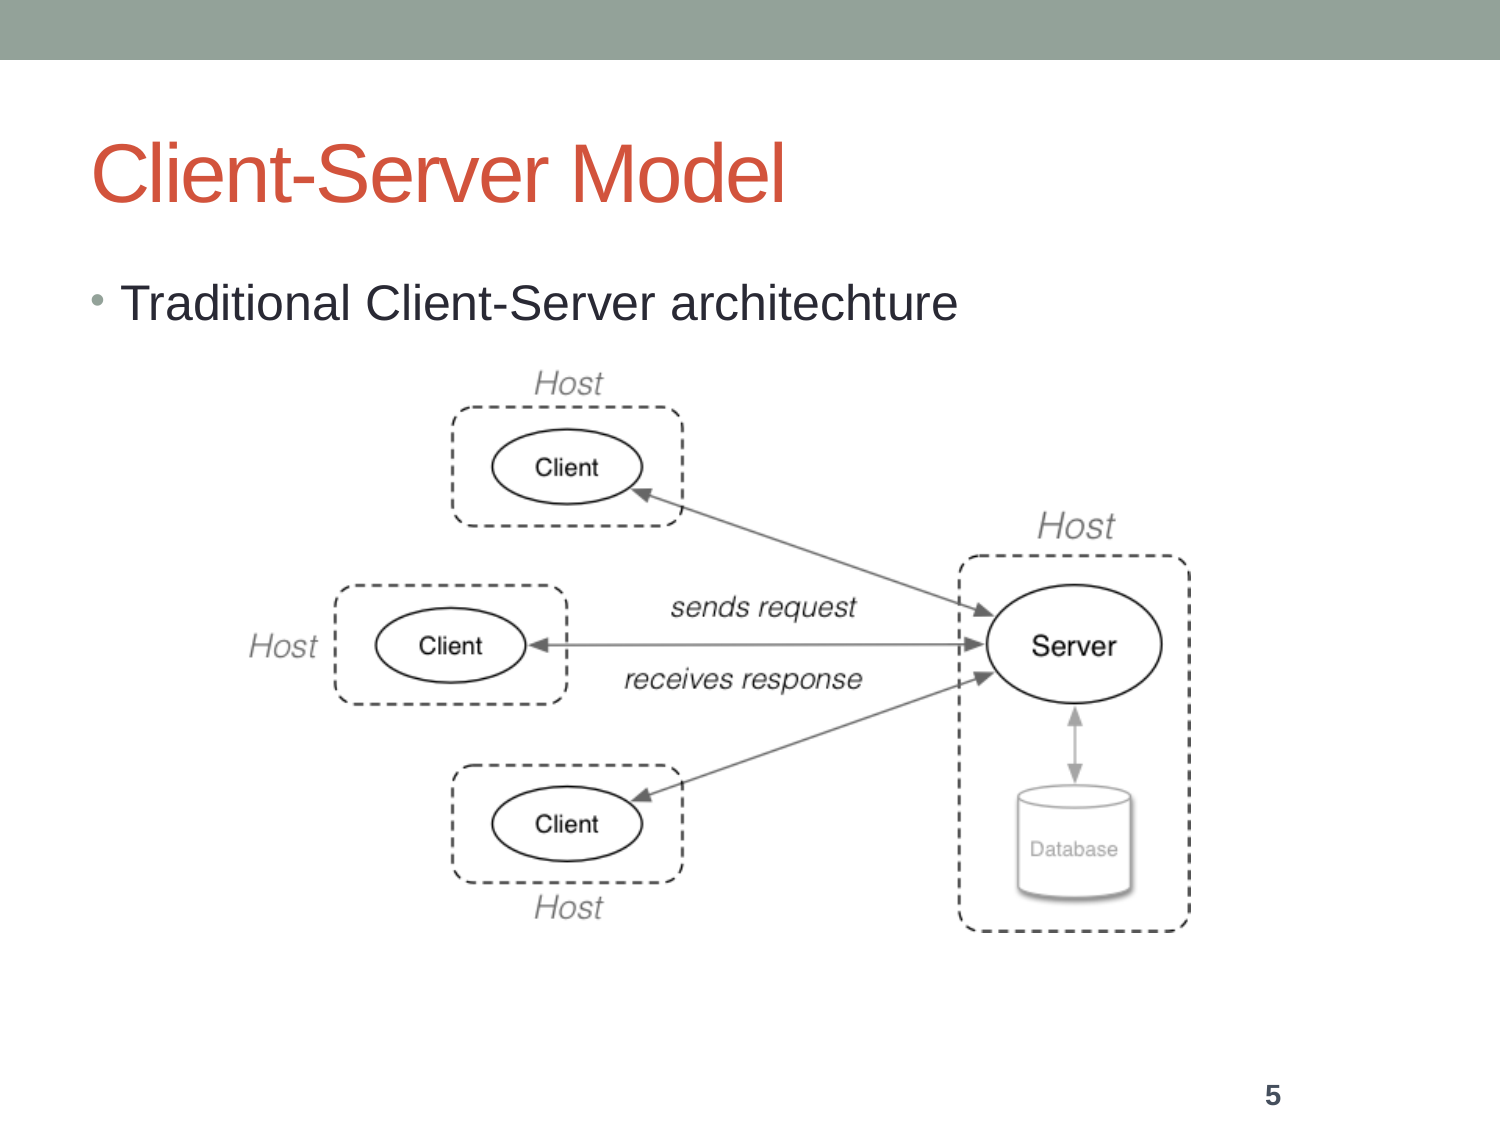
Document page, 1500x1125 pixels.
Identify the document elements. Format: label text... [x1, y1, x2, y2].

list Traditional Client-Server architechture [75, 262, 1425, 1063]
picture [237, 362, 1191, 933]
title Client-Server Model [75, 87, 1425, 250]
